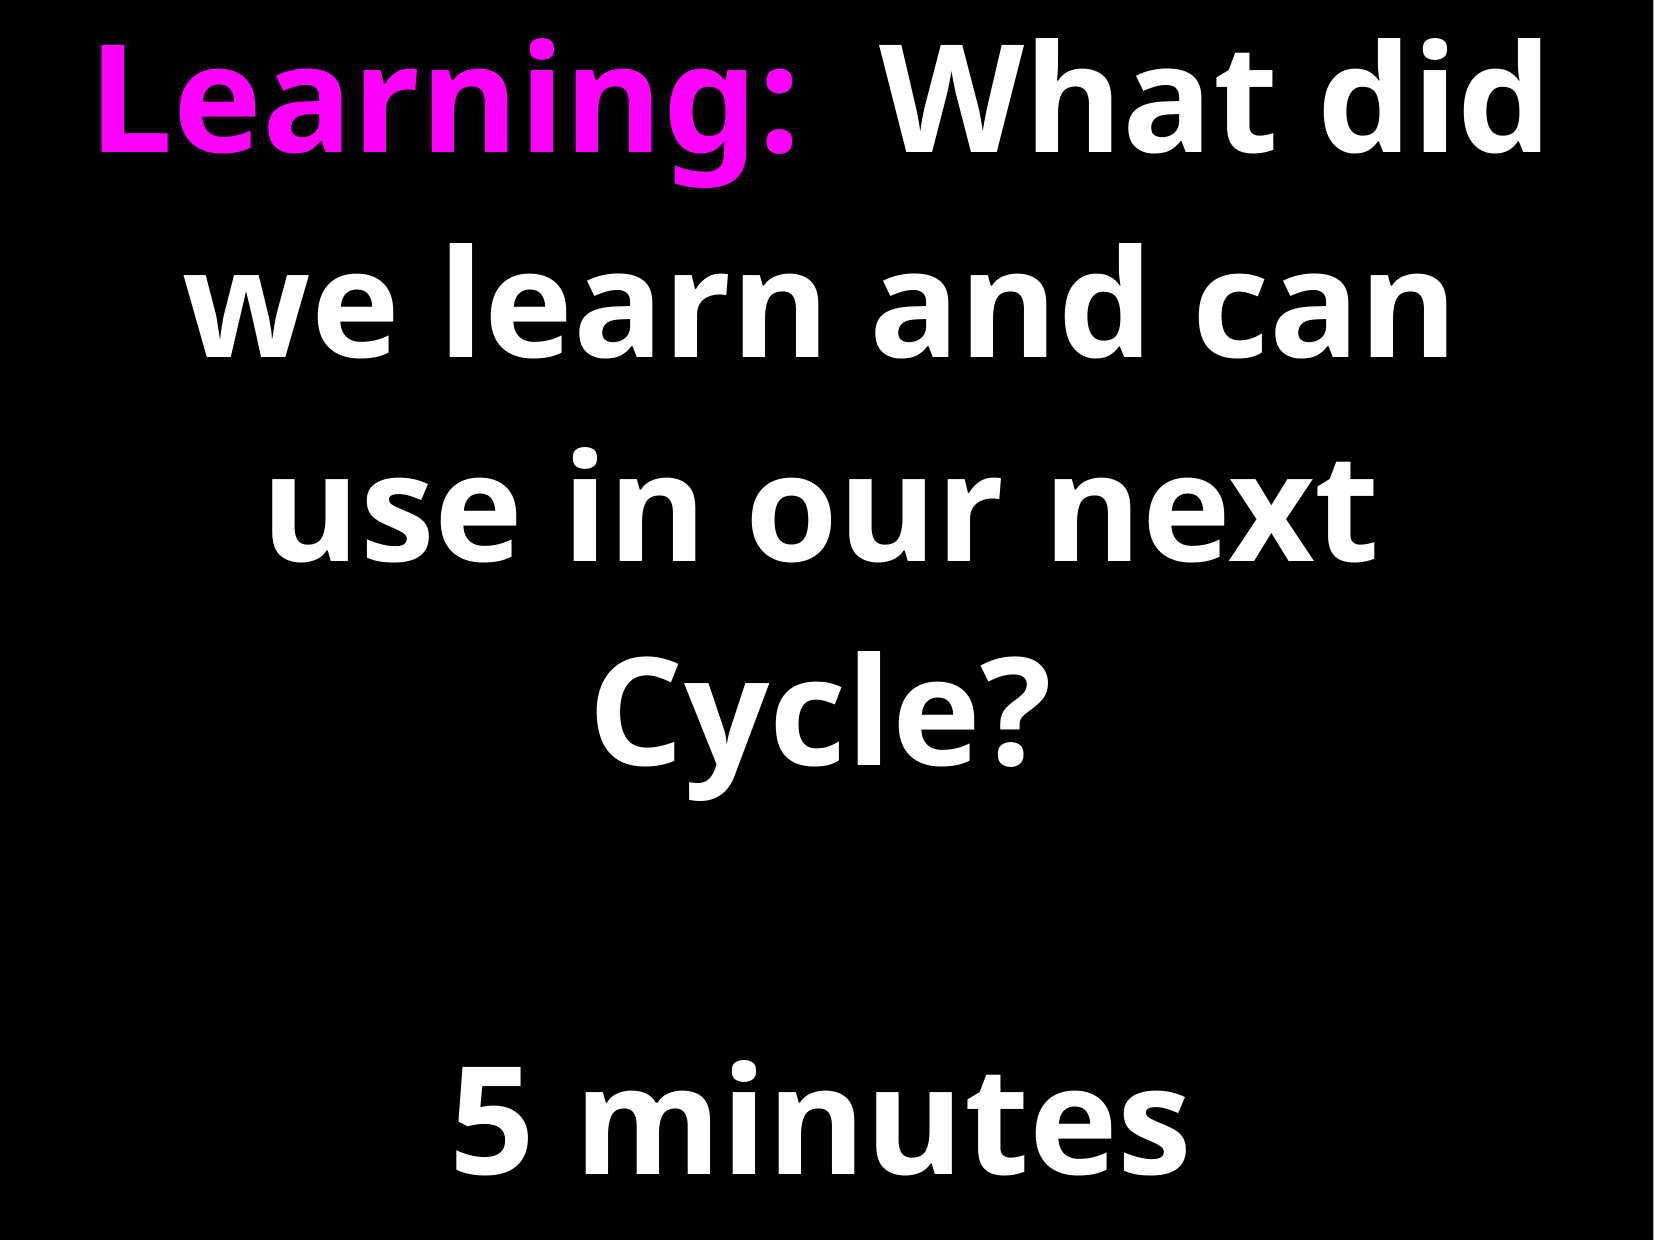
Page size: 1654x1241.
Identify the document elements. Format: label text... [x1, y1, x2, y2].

title Learning: What did we learn and can use in our next Cycle? 5 minutes [76, 59, 1565, 1152]
